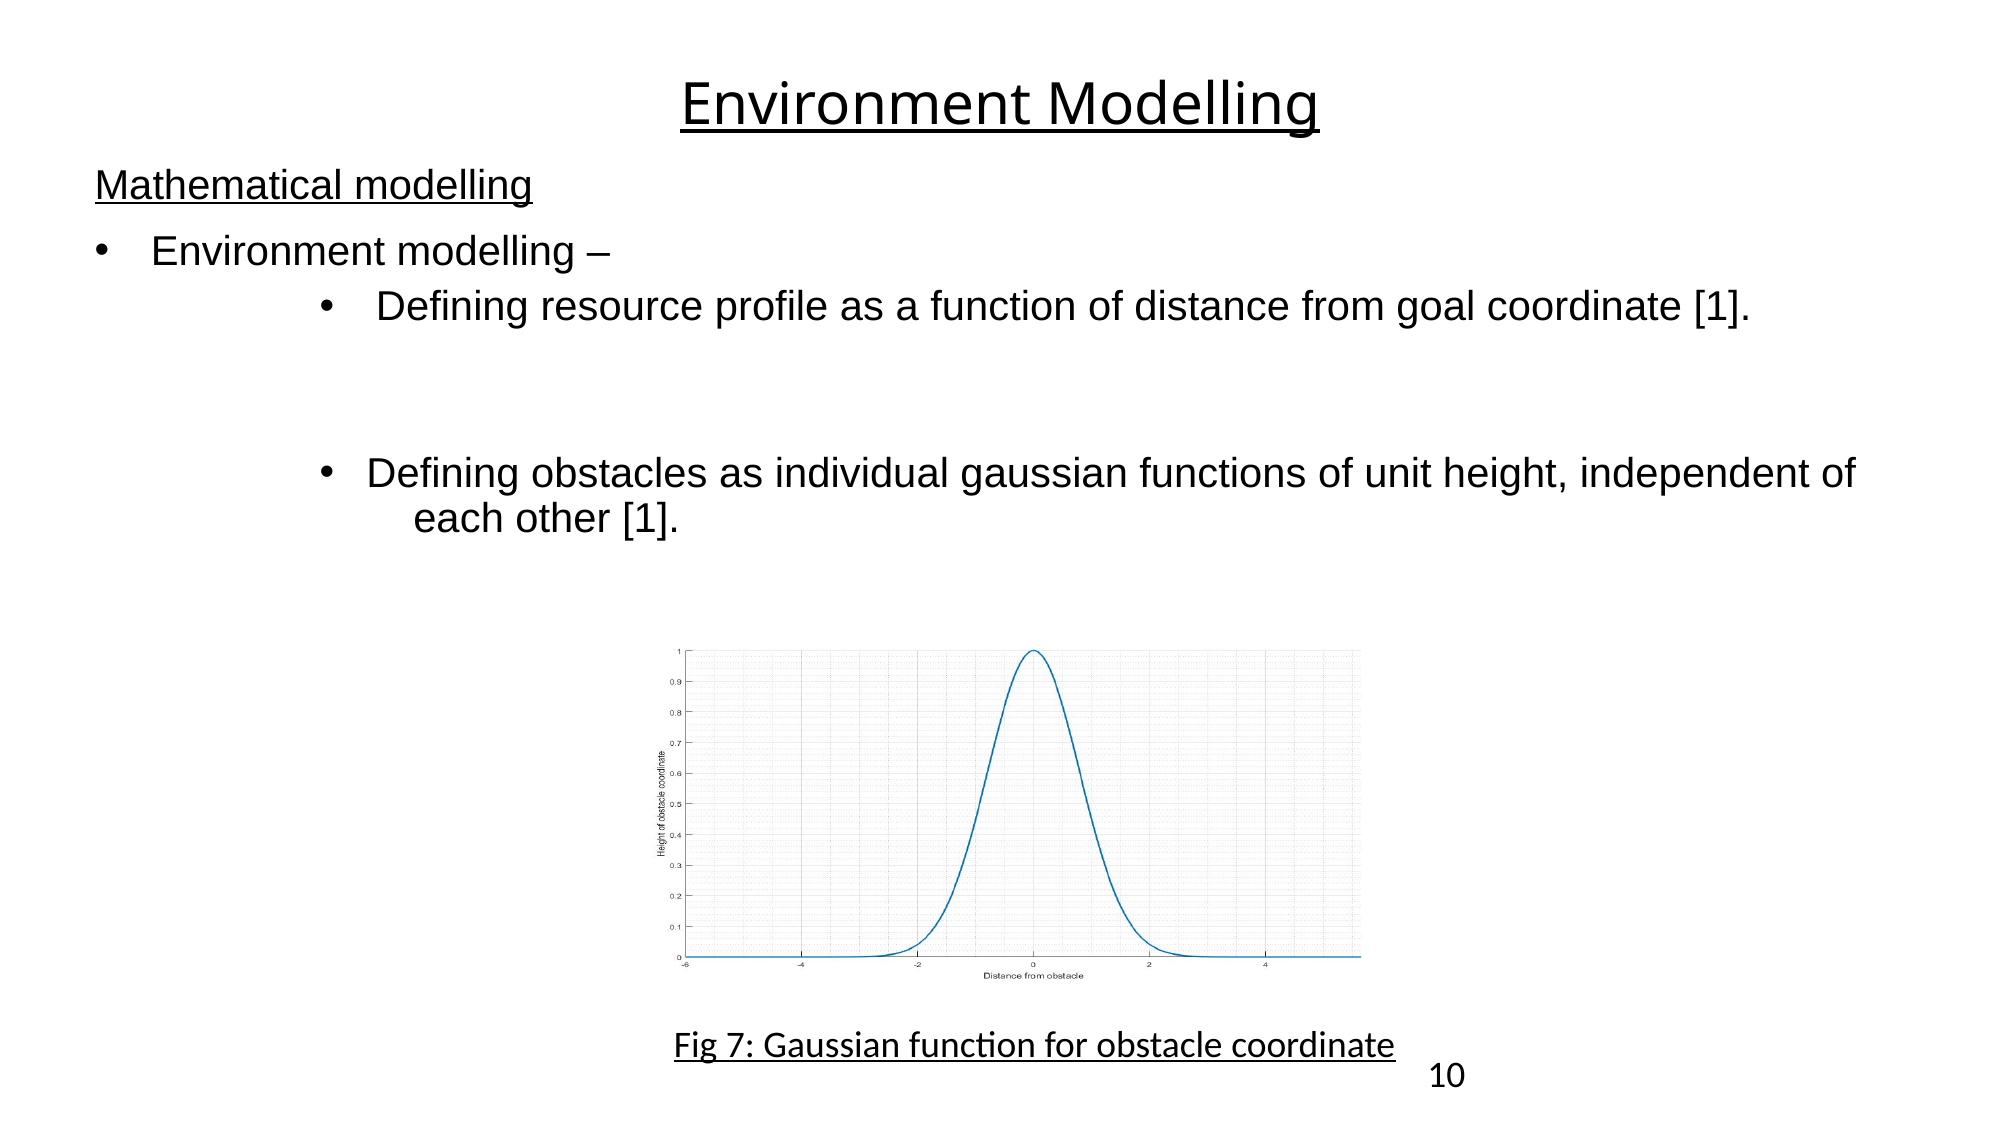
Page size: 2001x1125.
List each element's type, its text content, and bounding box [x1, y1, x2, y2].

subtitle Mathematical modelling Environment modelling – Defining resource profile as a function of distance from goal coordinate [1]. Defining obstacles as individual gaussian functions of unit height, independent of each other [1]. [79, 156, 1921, 1043]
title Environment Modelling [249, 66, 1750, 156]
text_box Fig 7: Gaussian function for obstacle coordinate [658, 1012, 1433, 1074]
picture [638, 622, 1362, 998]
text_box [1412, 1042, 1863, 1103]
